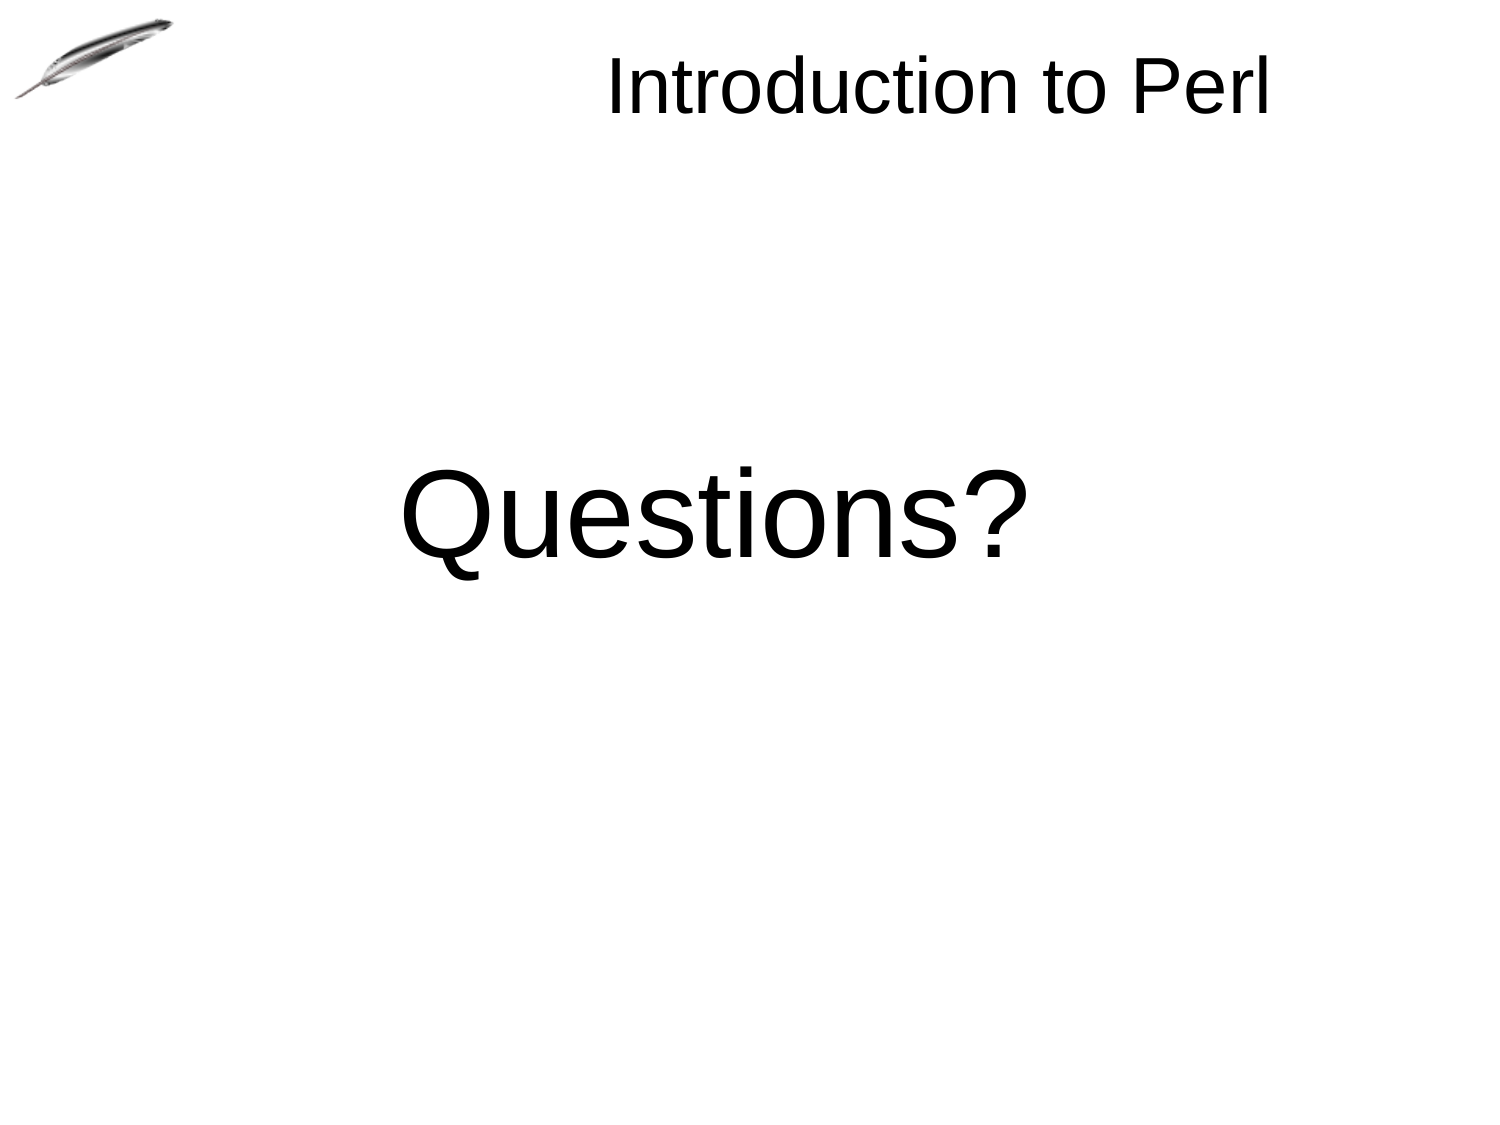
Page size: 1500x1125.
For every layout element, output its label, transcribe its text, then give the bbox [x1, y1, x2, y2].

picture [11, 17, 179, 101]
title Introduction to Perl [419, 11, 1459, 161]
list Questions? [383, 444, 1140, 646]
